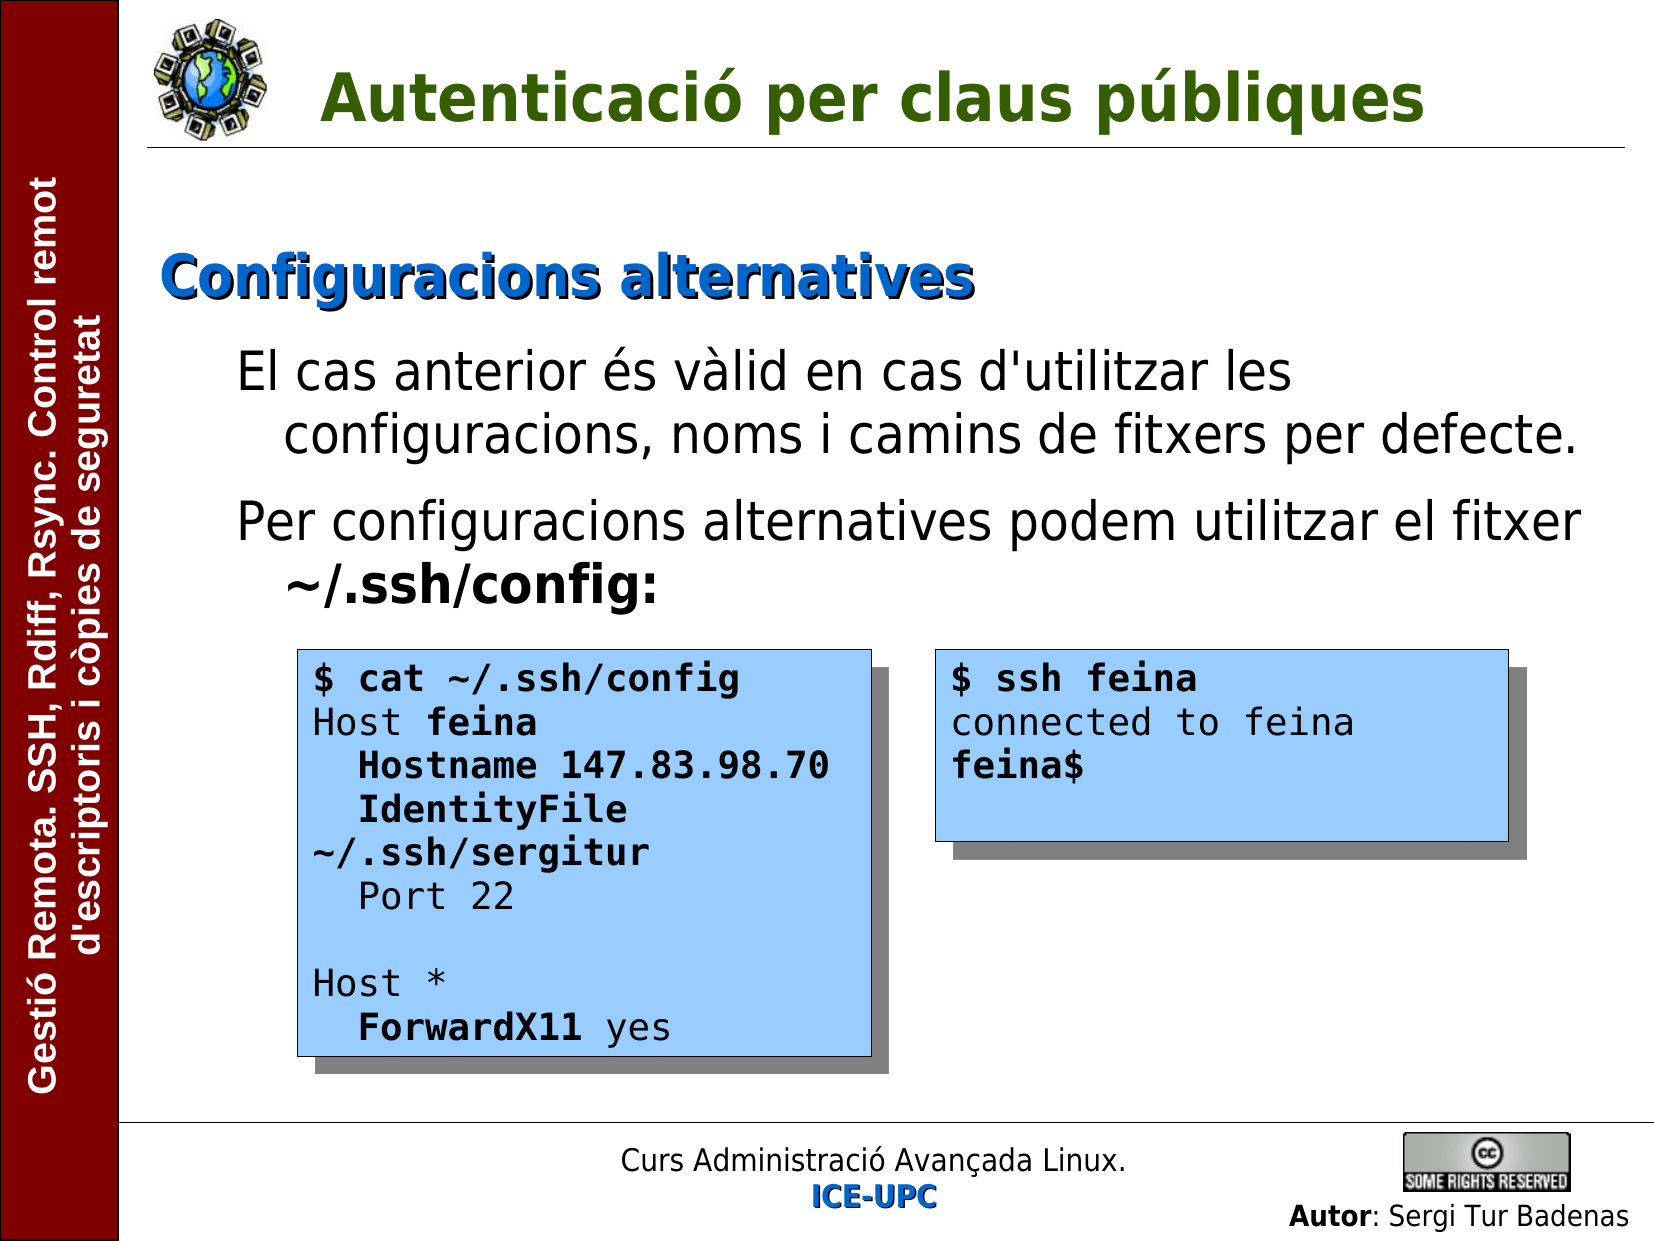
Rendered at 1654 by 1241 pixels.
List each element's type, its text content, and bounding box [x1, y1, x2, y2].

picture [1403, 1132, 1571, 1192]
text_box $ cat ~/.ssh/config Host feina Hostname 147.83.98.70 IdentityFile ~/.ssh/sergitur Port 22 Host * ForwardX11 yes [297, 649, 872, 1057]
title Autenticació per claus públiques [129, 49, 1619, 148]
text_box $ ssh feina connected to feina feina$ [935, 649, 1509, 842]
picture [154, 19, 268, 49]
list Configuracions alternatives El cas anterior és vàlid en cas d'utilitzar les configuracions, noms i camins de fitxers per defecte. Per configuracions alternatives podem utilitzar el fitxer ~/.ssh/config: [141, 242, 1630, 1093]
